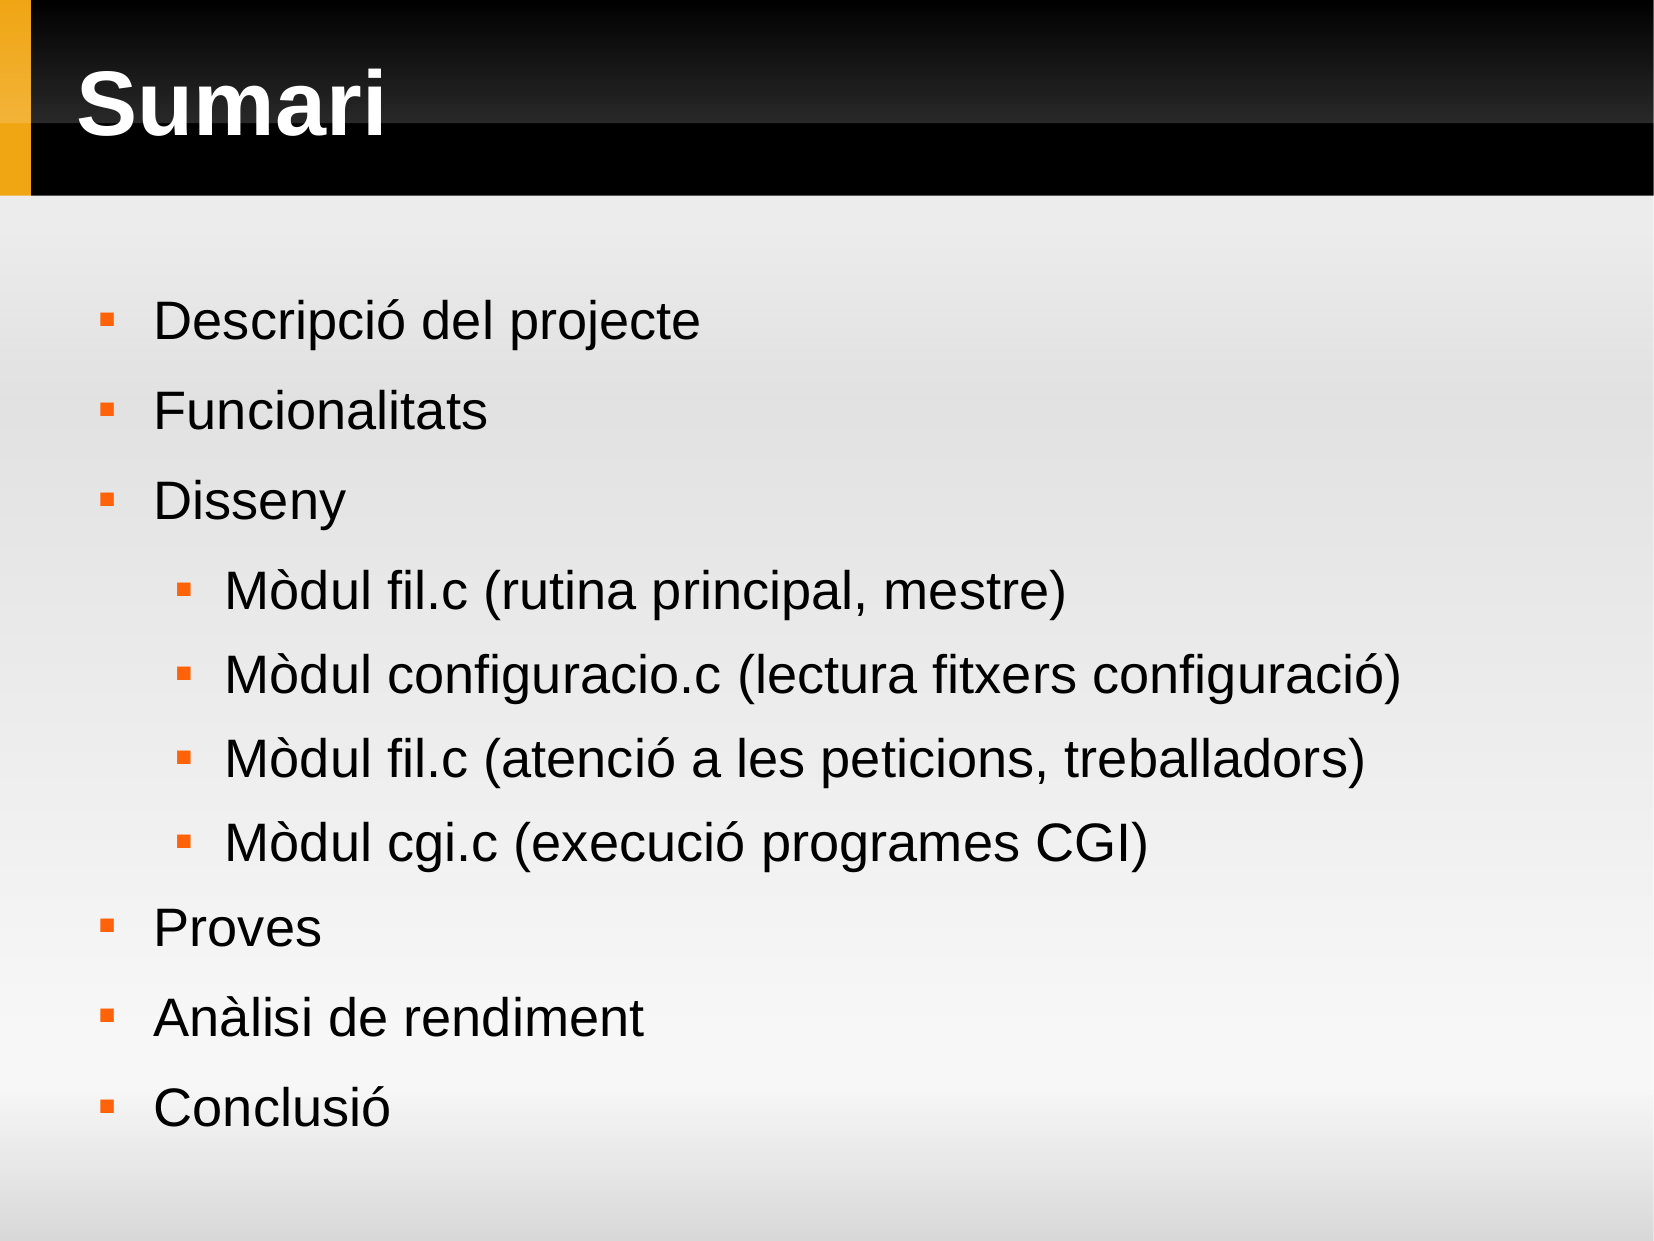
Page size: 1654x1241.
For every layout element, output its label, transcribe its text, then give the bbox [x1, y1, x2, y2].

picture [0, 0, 1654, 1241]
list Descripció del projecte Funcionalitats Disseny Mòdul fil.c (rutina principal, mestre) Mòdul configuracio.c (lectura fitxers configuració) Mòdul fil.c (atenció a les peticions, treballadors) Mòdul cgi.c (execució programes CGI) Proves Anàlisi de rendiment Conclusió [82, 290, 1571, 1138]
title Sumari [76, 0, 1565, 208]
